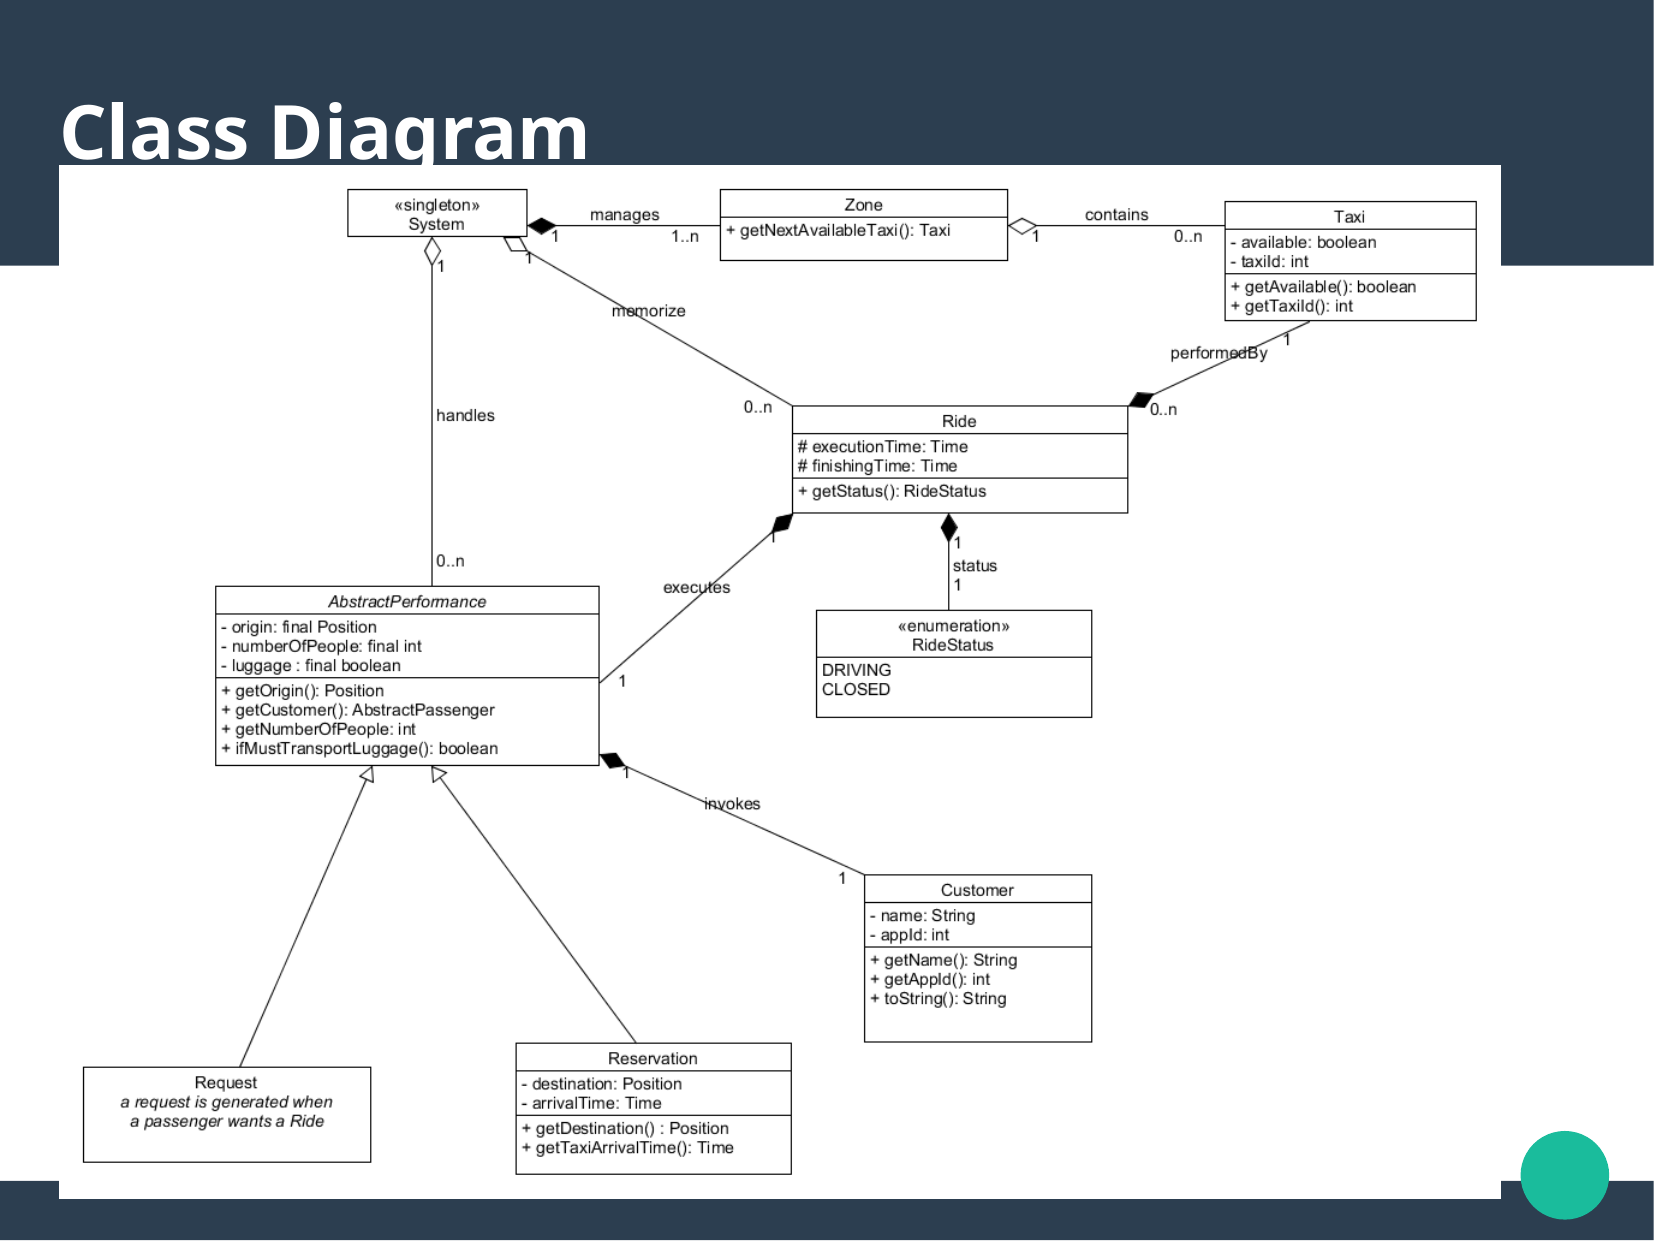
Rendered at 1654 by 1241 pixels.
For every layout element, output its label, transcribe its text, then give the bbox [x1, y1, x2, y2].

picture [59, 165, 1501, 1199]
title Class Diagram [59, 49, 1595, 207]
